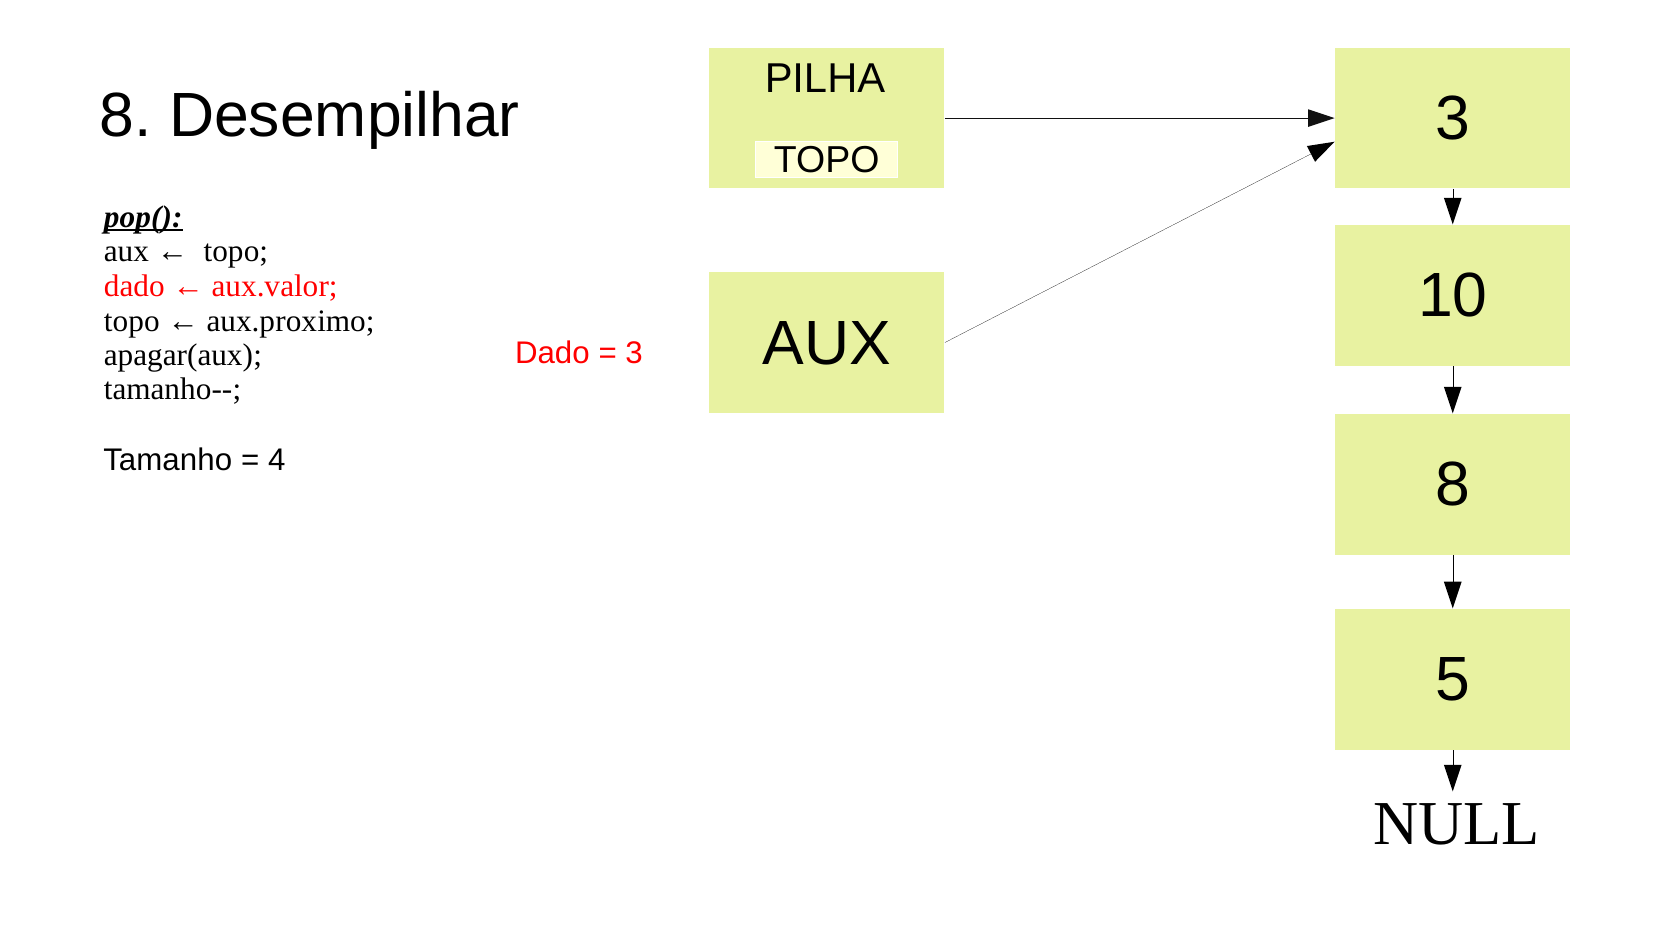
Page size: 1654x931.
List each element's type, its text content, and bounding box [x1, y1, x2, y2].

text_box NULL [1358, 781, 1560, 863]
text_box 5 [1334, 608, 1571, 751]
title 8. Desempilhar [1454, 189, 1571, 193]
text_box Dado = 3 [500, 328, 674, 378]
text_box PILHA [750, 47, 904, 109]
title 8. Desempilhar [1238, 144, 1453, 193]
text_box pop(): aux ← topo; dado ← aux.valor; topo ← aux.proximo; apagar(aux); tamanho--; [89, 192, 390, 415]
text_box [708, 47, 945, 189]
text_box 10 [1334, 224, 1571, 367]
title 8. Desempilhar [82, 37, 1571, 193]
text_box 8 [1334, 413, 1571, 556]
text_box Tamanho = 4 [88, 434, 303, 485]
text_box TOPO [755, 141, 898, 178]
text_box AUX [708, 271, 945, 414]
text_box 3 [1334, 47, 1571, 189]
